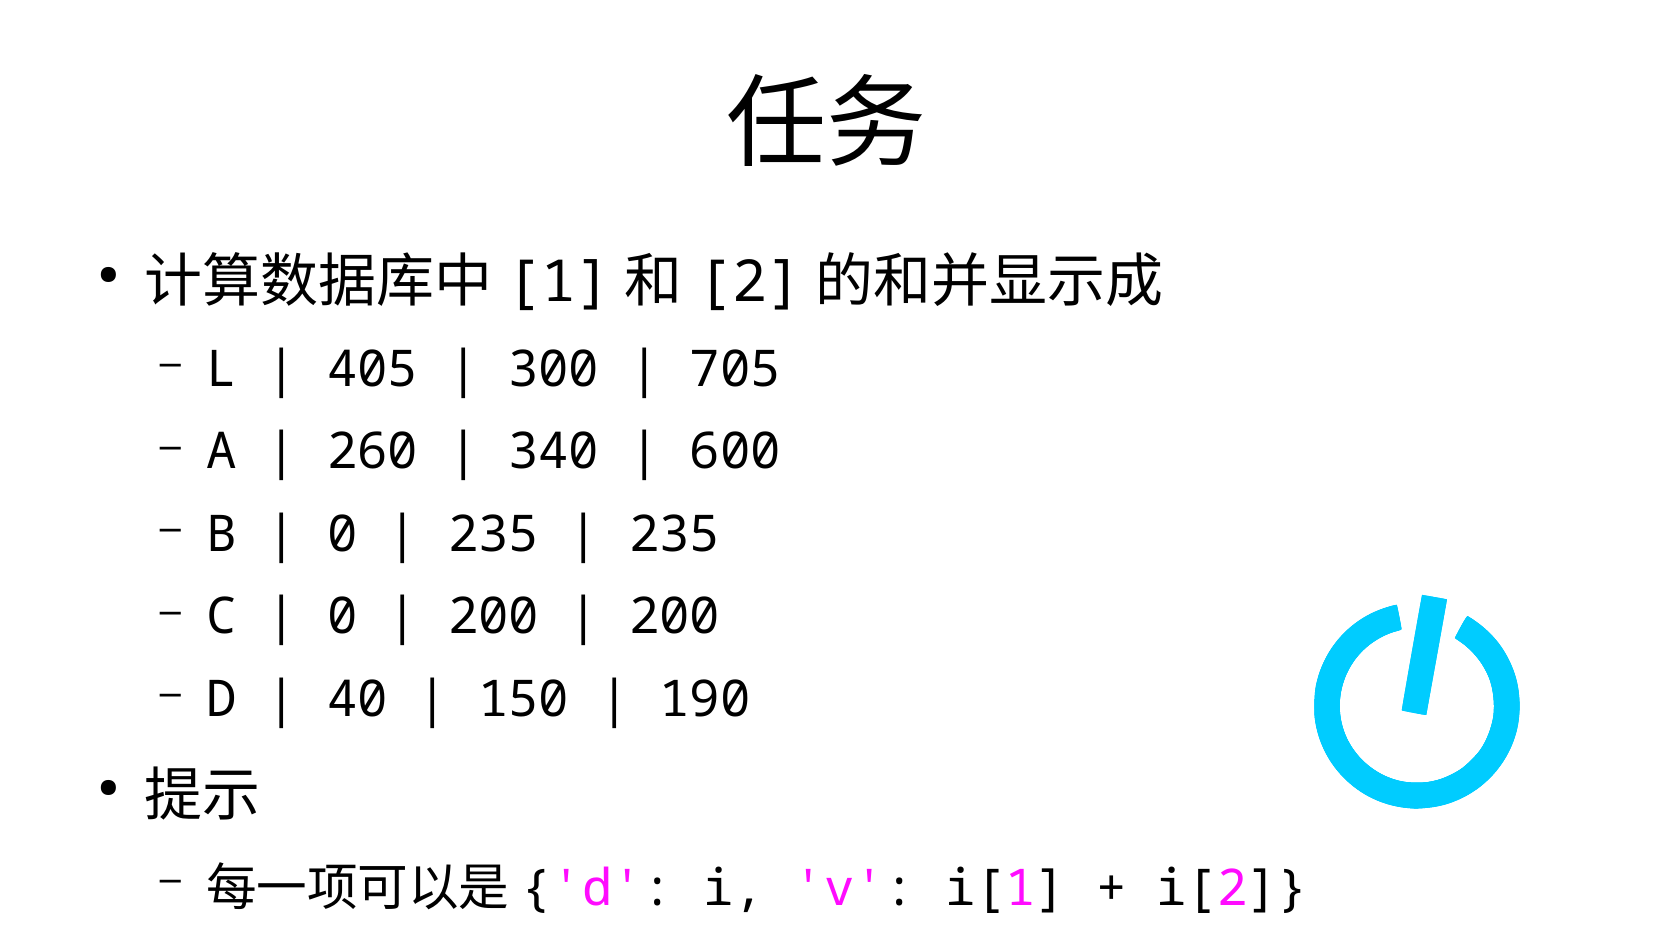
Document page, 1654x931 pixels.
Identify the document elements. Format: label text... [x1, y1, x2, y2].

list 计算数据库中[1]和[2]的和并显示成 L | 405 | 300 | 705 A | 260 | 340 | 600 B | 0 | 235 | 235 C | 0 | 200 | 200 D | 40 | 150 | 190 提示 每一项可以是{'d': i, 'v': i[1] + i[2]} [82, 217, 1571, 931]
title 任务 [82, 37, 1571, 193]
